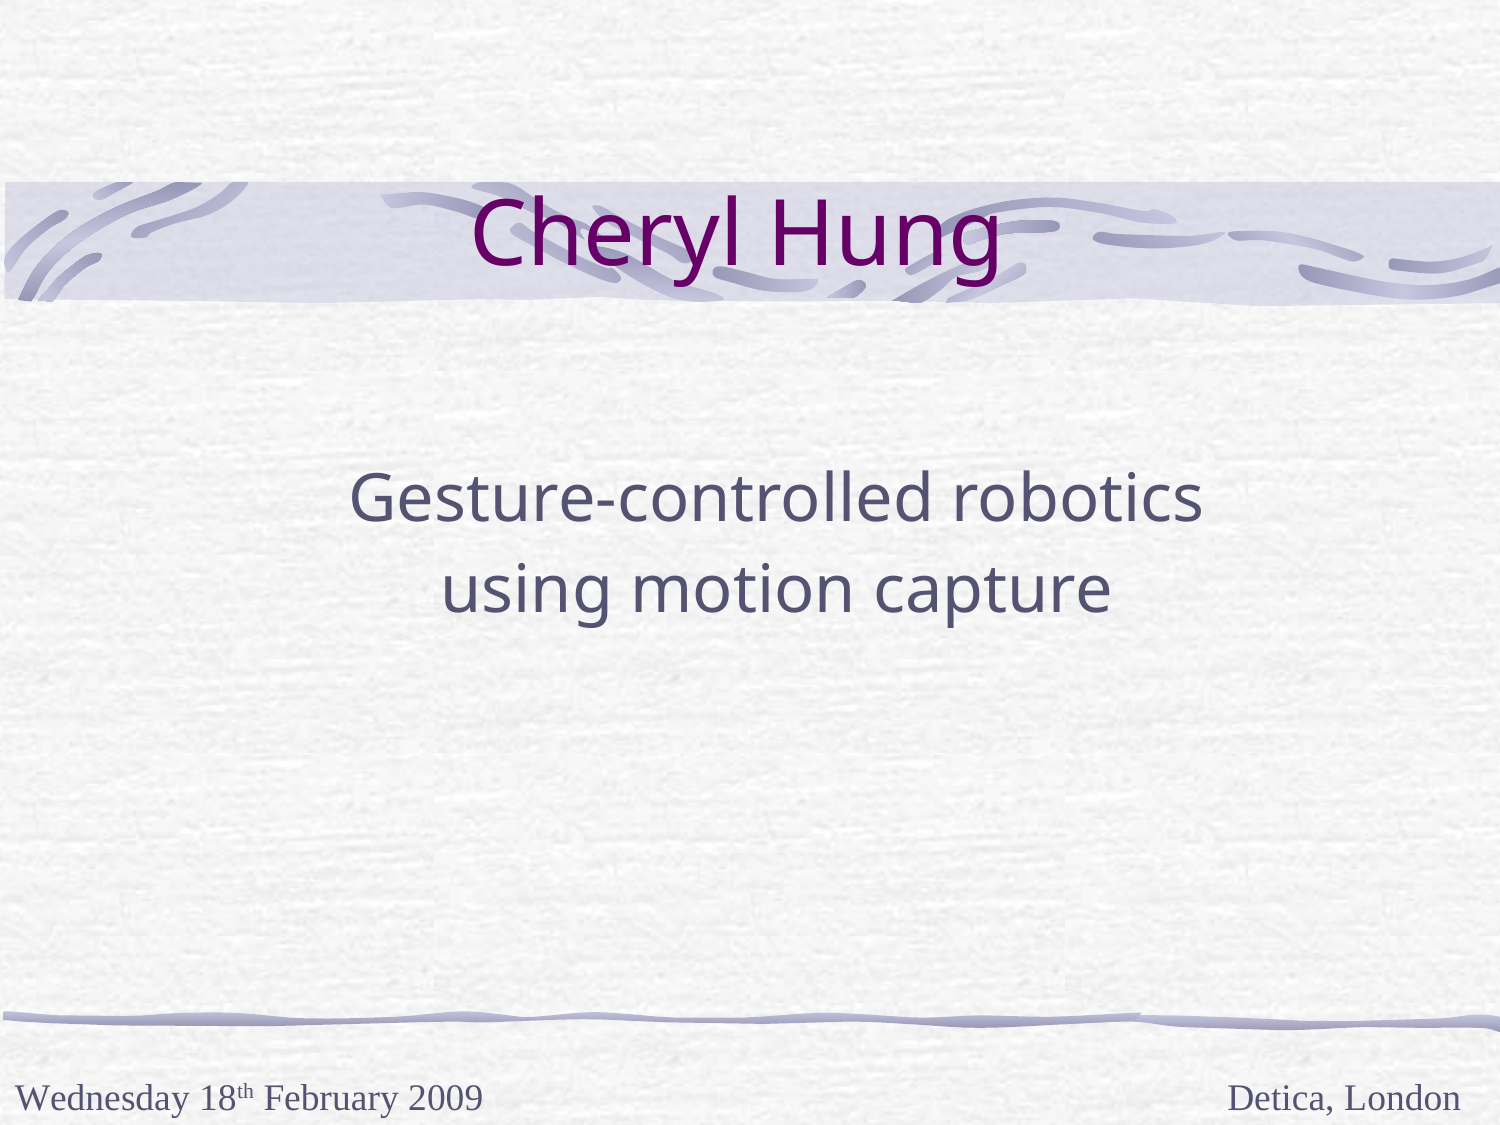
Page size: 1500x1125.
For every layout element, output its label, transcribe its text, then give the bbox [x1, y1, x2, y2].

text_box Wednesday 18th February 2009 [0, 1064, 538, 1125]
subtitle Gesture-controlled robotics using motion capture [295, 442, 1260, 656]
text_box Detica, London [1212, 1064, 1500, 1125]
title Cheryl Hung [212, 174, 1263, 300]
picture [0, 0, 1500, 1125]
